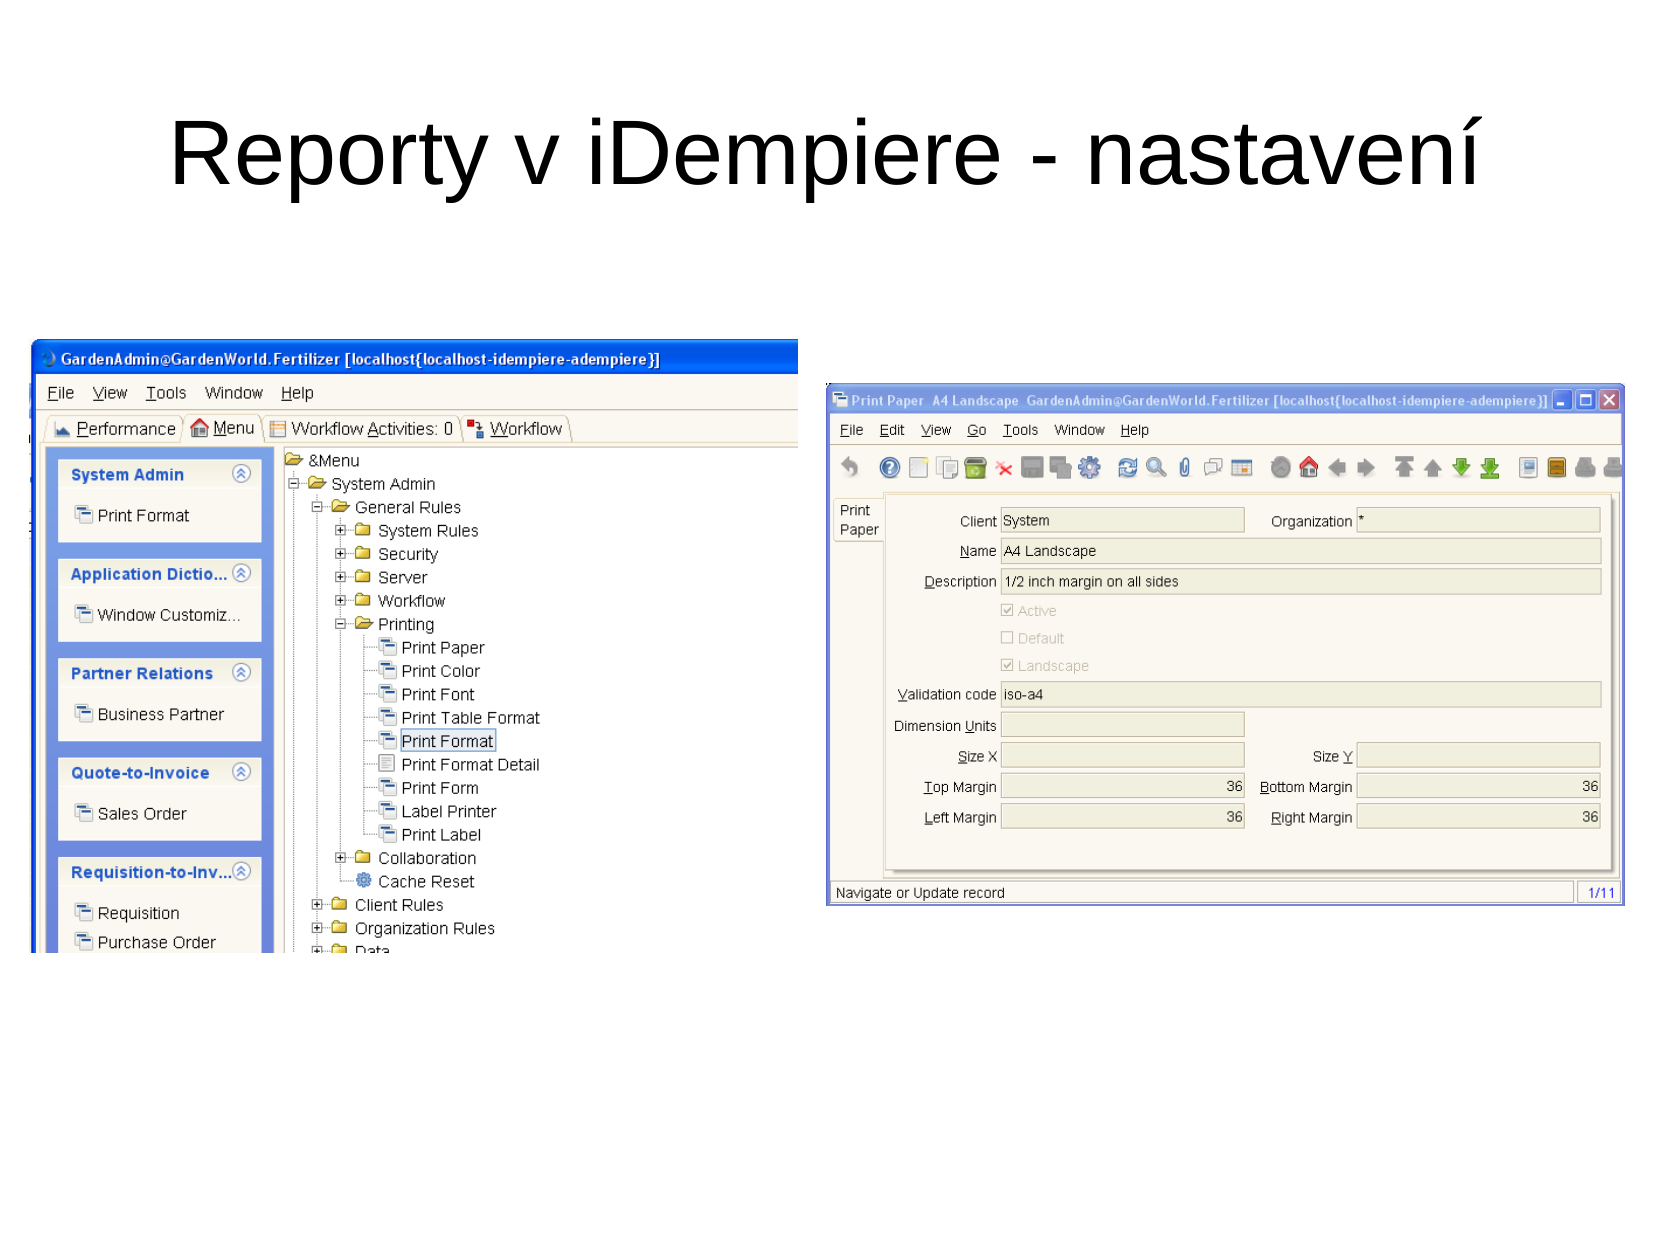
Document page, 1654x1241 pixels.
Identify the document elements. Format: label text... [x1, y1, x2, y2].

picture [29, 339, 798, 953]
title Reporty v iDempiere - nastavení [82, 49, 1571, 257]
picture [826, 383, 1625, 906]
